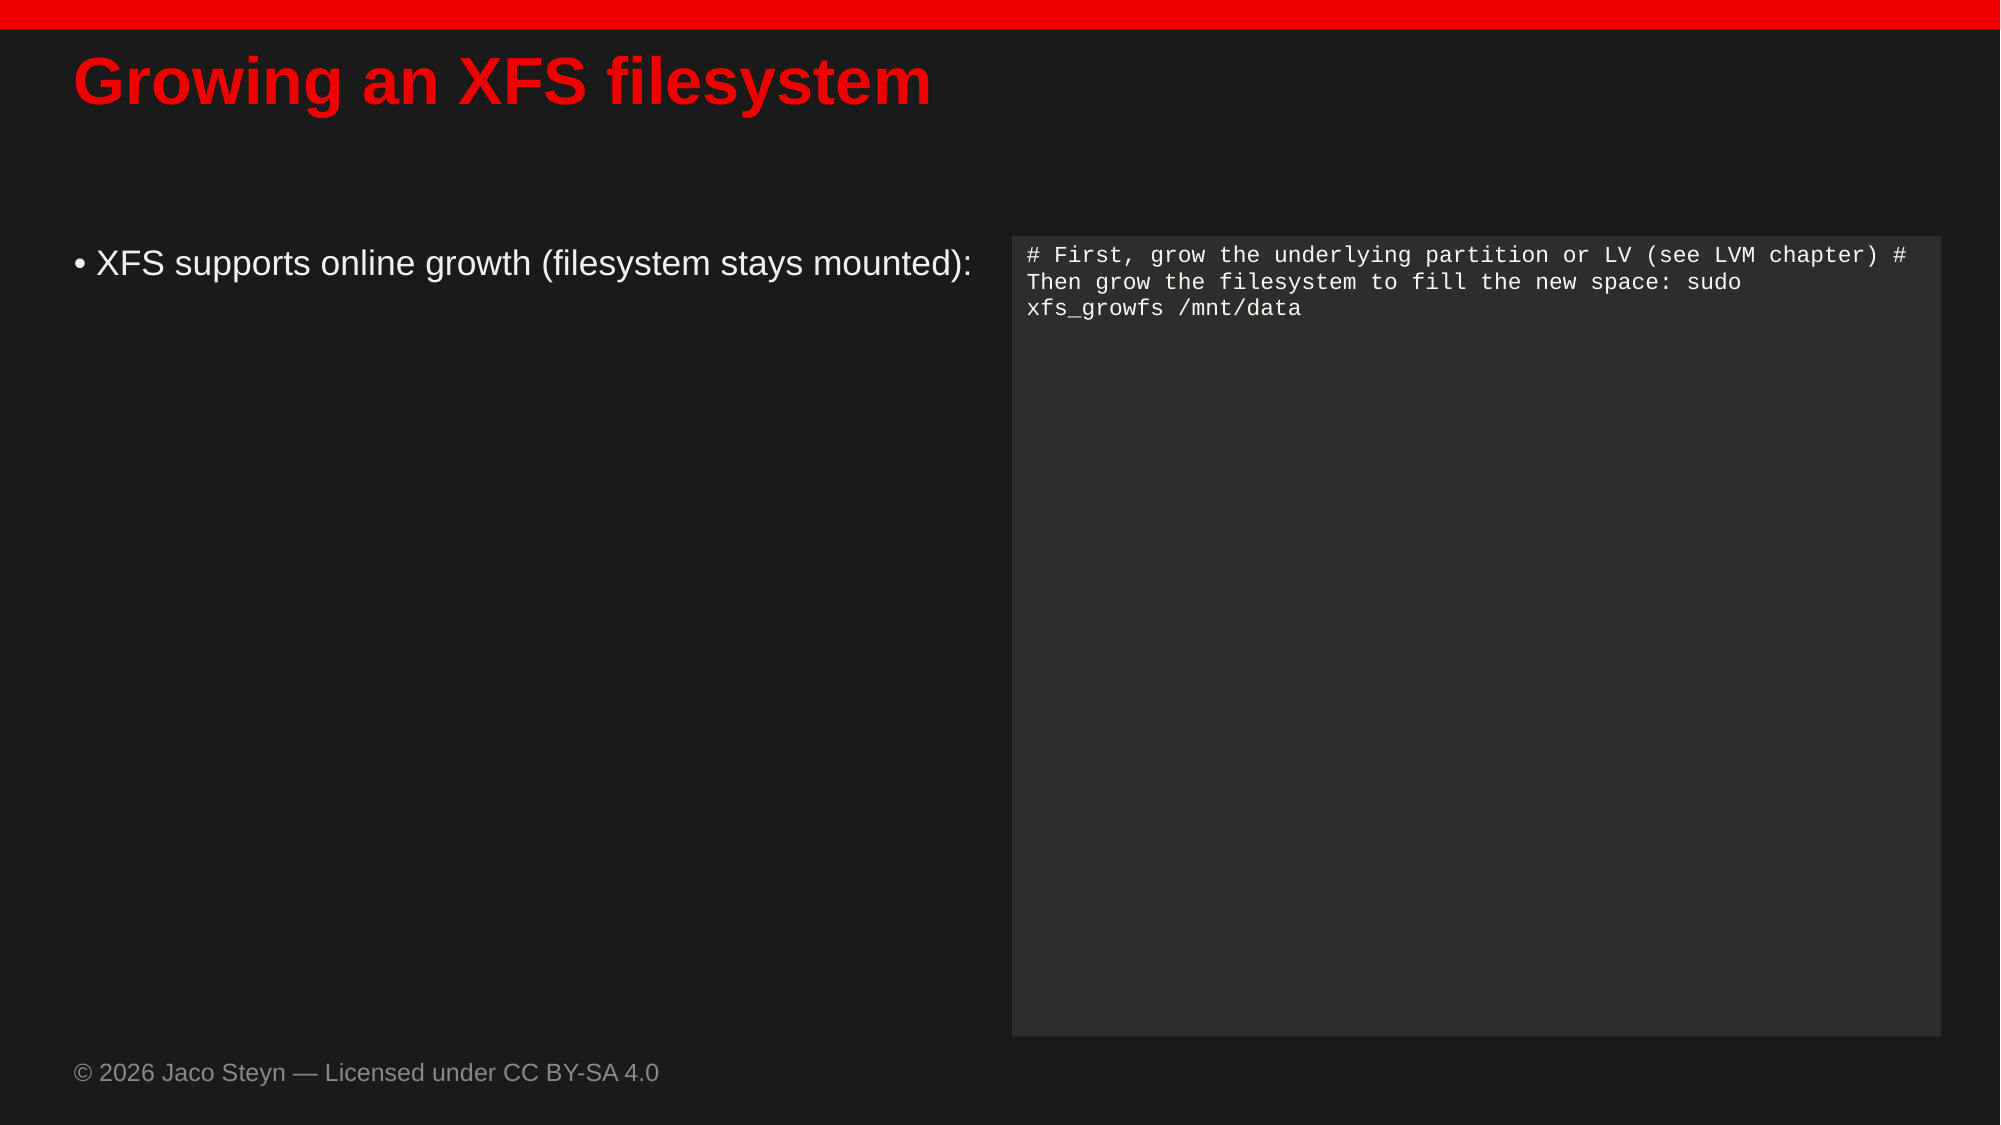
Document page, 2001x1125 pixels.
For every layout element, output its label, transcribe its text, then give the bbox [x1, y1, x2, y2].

text_box # First, grow the underlying partition or LV (see LVM chapter) # Then grow the filesystem to fill the new space: sudo xfs_growfs /mnt/data [1011, 236, 1942, 1037]
text_box Growing an XFS filesystem [59, 36, 1942, 208]
text_box [0, 0, 2001, 30]
text_box © 2026 Jaco Steyn — Licensed under CC BY-SA 4.0 [59, 1051, 1942, 1093]
text_box • XFS supports online growth (filesystem stays mounted): [59, 236, 989, 1037]
